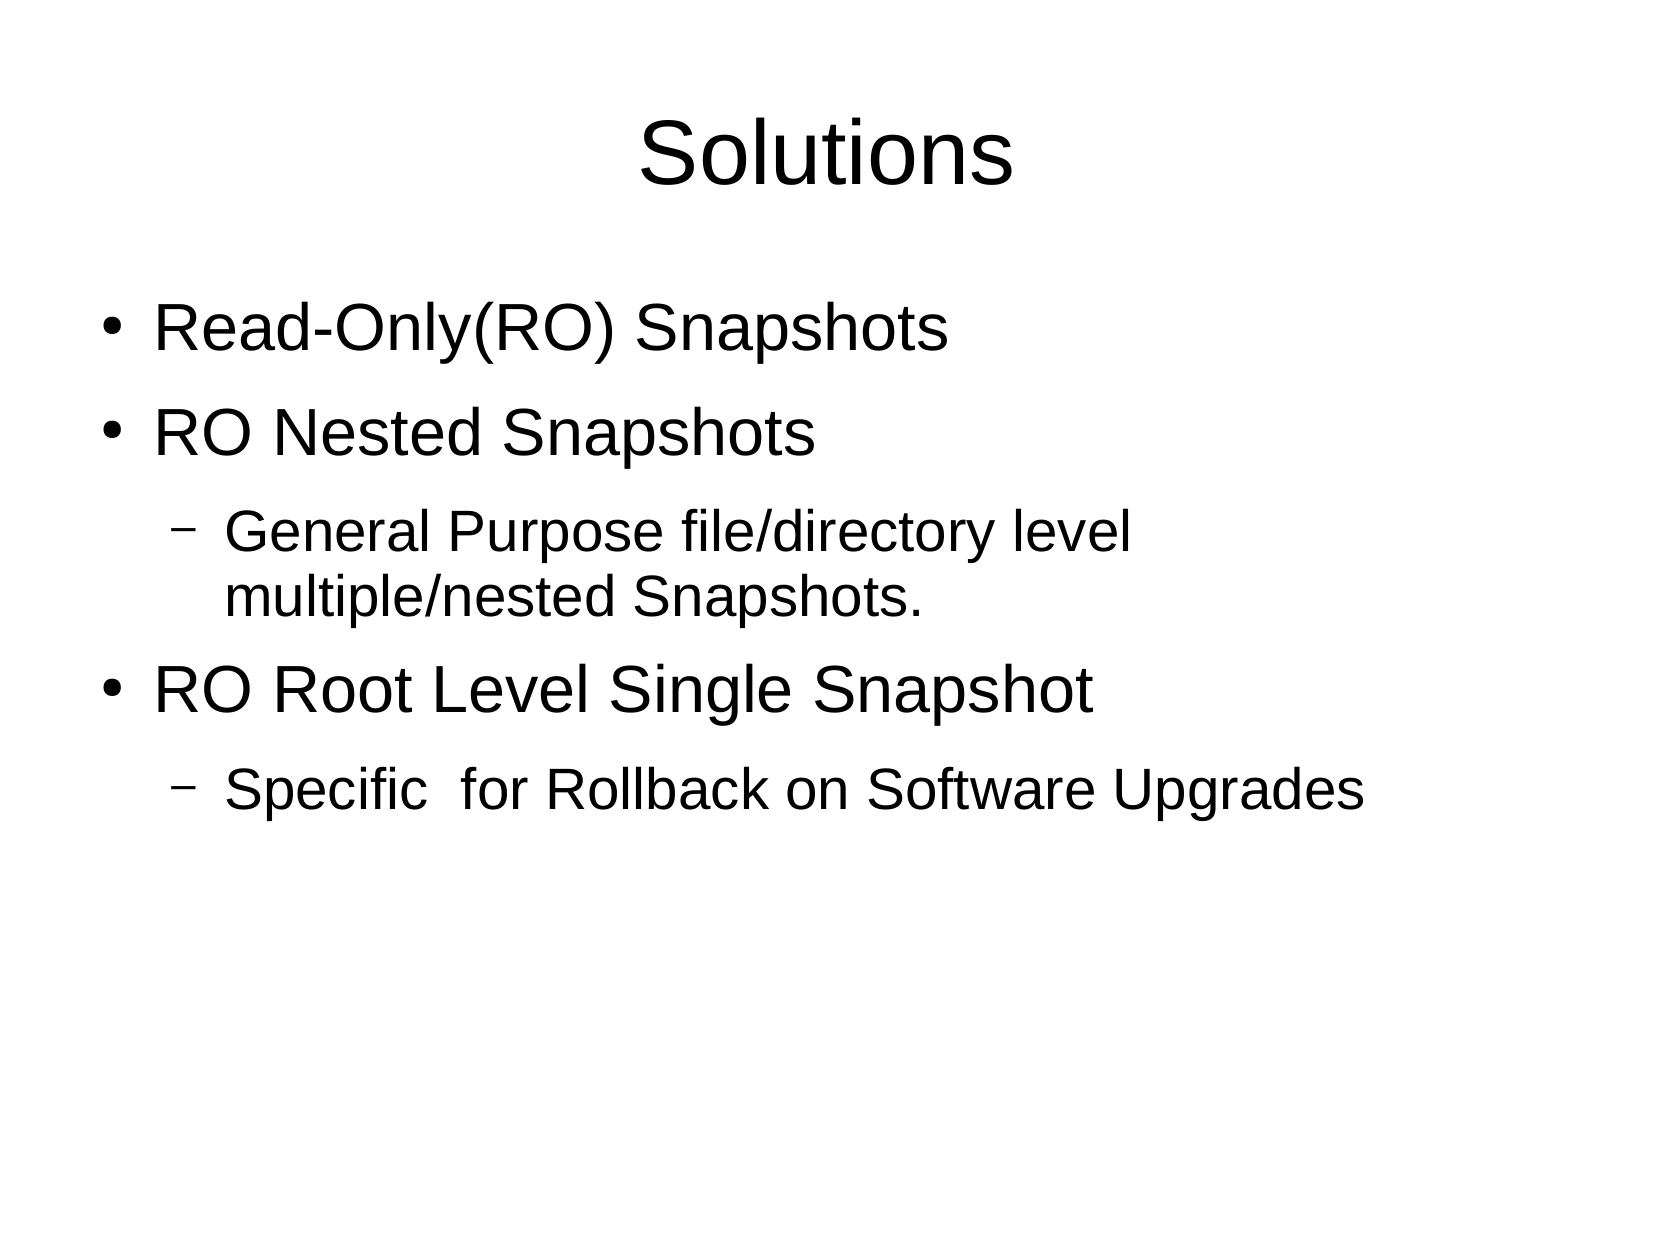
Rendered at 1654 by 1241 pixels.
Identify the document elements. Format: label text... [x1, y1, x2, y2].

list Read-Only(RO) Snapshots RO Nested Snapshots General Purpose file/directory level multiple/nested Snapshots. RO Root Level Single Snapshot Specific for Rollback on Software Upgrades [82, 290, 1538, 1010]
title Solutions [82, 68, 1571, 237]
